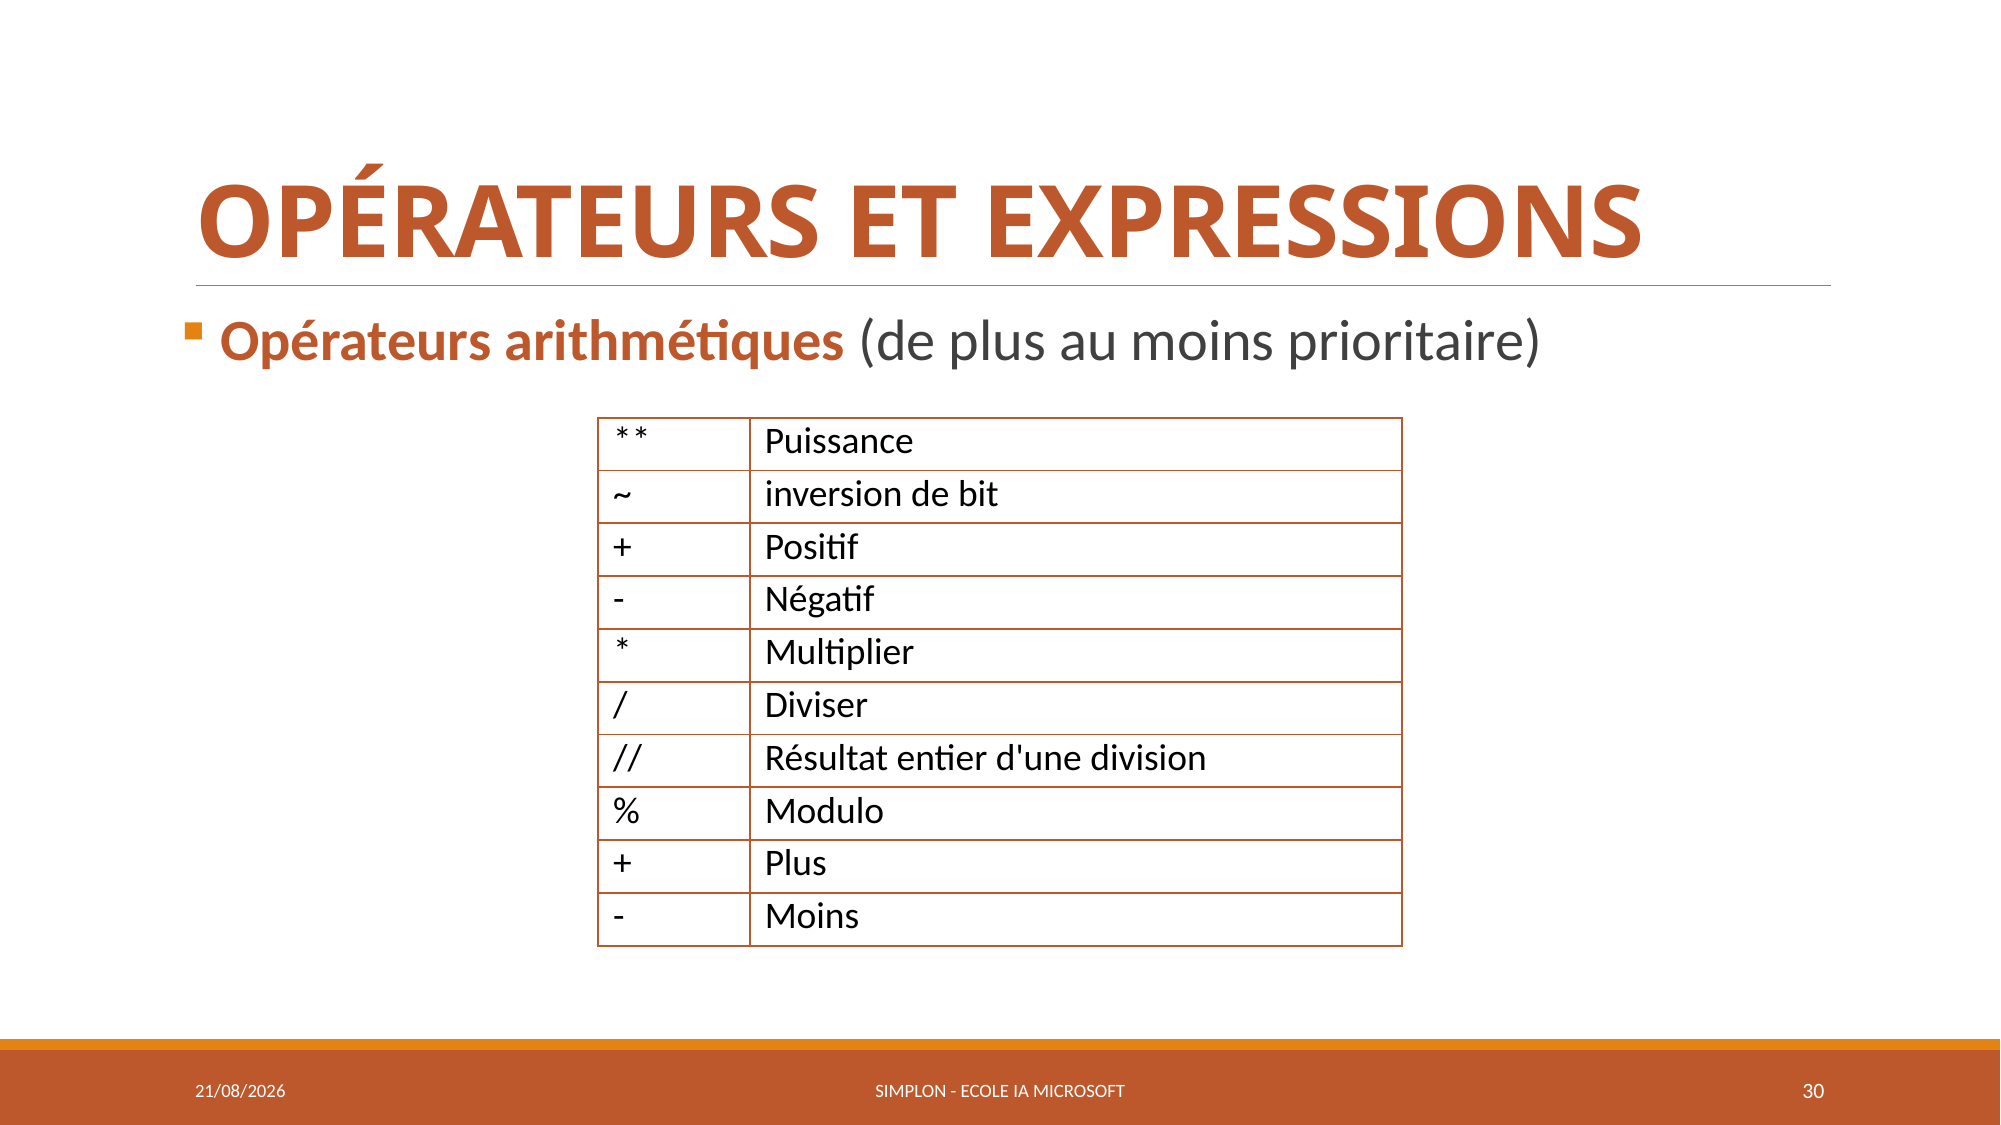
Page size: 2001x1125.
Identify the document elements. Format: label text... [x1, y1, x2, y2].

table_cell Résultat entier d'une division [751, 735, 1401, 786]
table_cell Diviser [751, 683, 1401, 734]
table_cell * [599, 630, 749, 681]
table_cell - [599, 894, 749, 945]
table_cell + [599, 841, 749, 892]
footer Simplon - Ecole IA Microsoft [604, 1059, 1396, 1120]
table_cell Modulo [751, 788, 1401, 839]
slide_number 16/01/2020 [180, 1059, 586, 1120]
table_header ** [599, 419, 749, 470]
table_cell % [599, 788, 749, 839]
table_cell inversion de bit [751, 471, 1401, 522]
table_cell ~ [599, 471, 749, 522]
slide_number <numéro> [1624, 1059, 1840, 1120]
table_cell + [599, 524, 749, 575]
table_cell Multiplier [751, 630, 1401, 681]
table_cell Plus [751, 841, 1401, 892]
table_cell Moins [751, 894, 1401, 945]
table_cell Négatif [751, 577, 1401, 628]
list Opérateurs arithmétiques (de plus au moins prioritaire) [180, 302, 1830, 976]
table_header Puissance [751, 419, 1401, 470]
table_cell - [599, 577, 749, 628]
table_cell // [599, 735, 749, 786]
table_cell Positif [751, 524, 1401, 575]
table_cell / [599, 683, 749, 734]
title OPÉRATEURS ET EXPRESSIONS [180, 47, 1830, 285]
